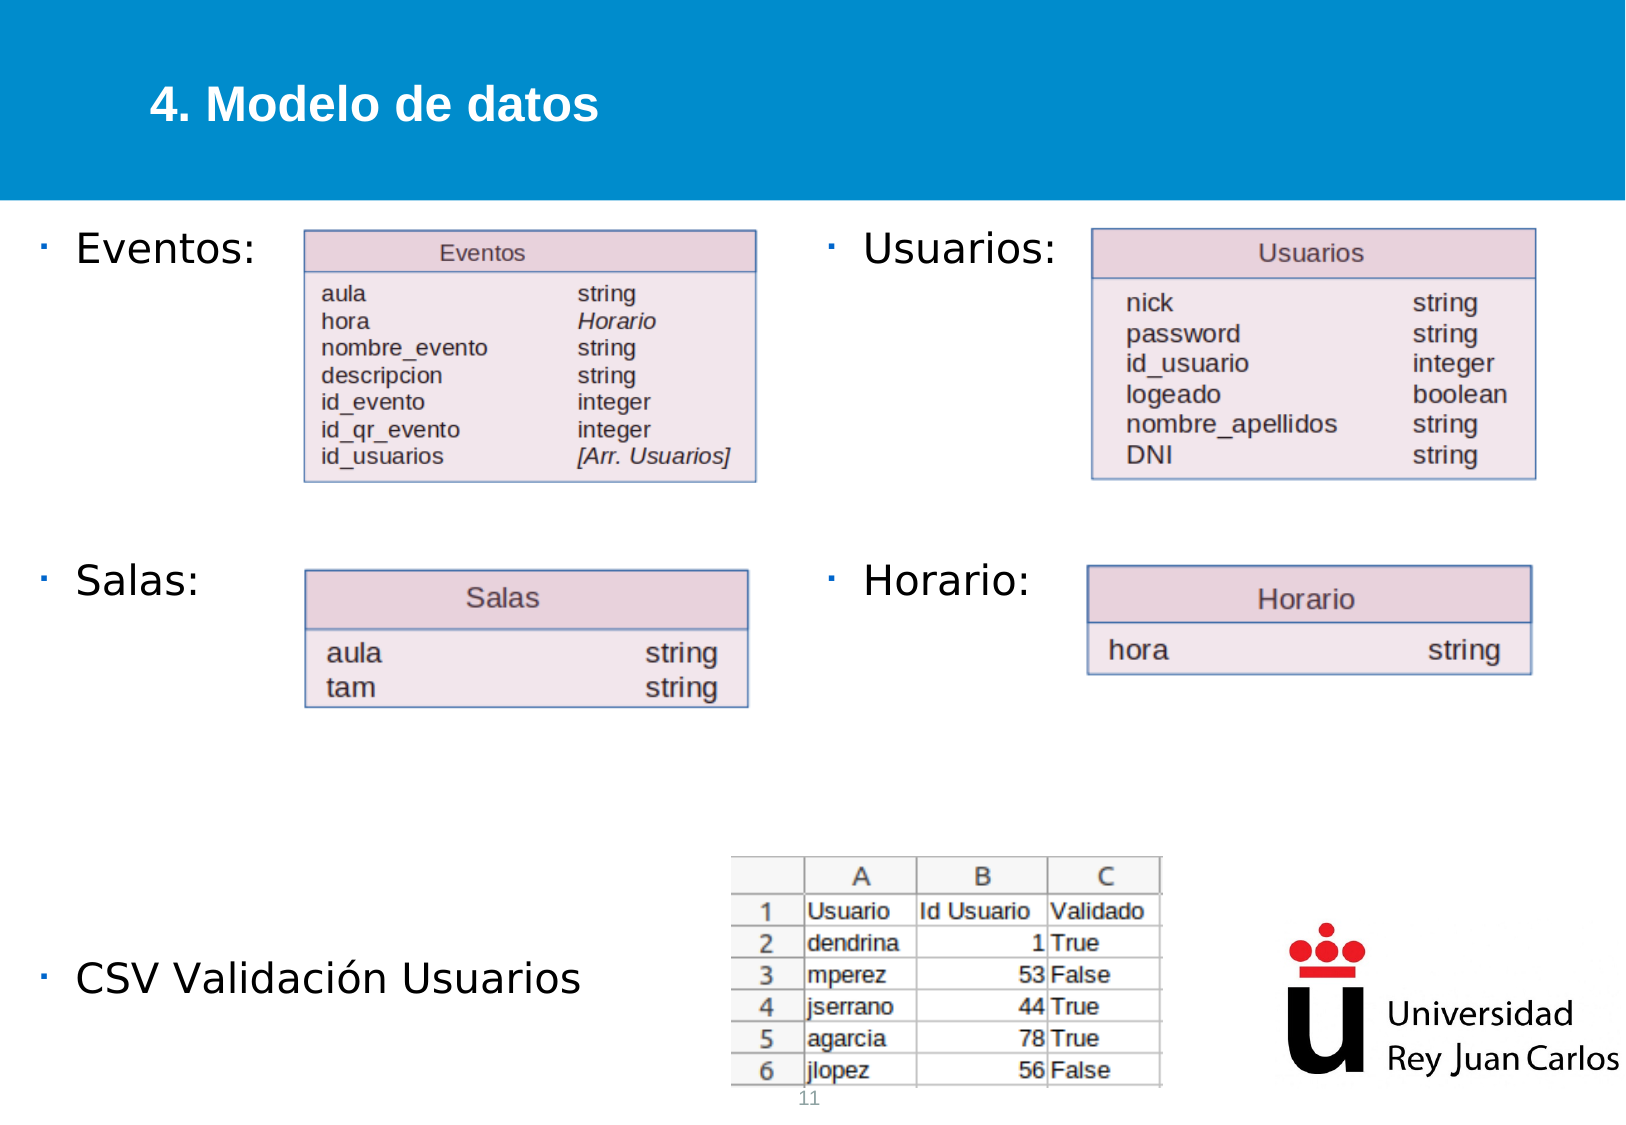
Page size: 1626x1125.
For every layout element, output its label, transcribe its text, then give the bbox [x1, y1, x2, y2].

list Eventos: Salas: CSV Validación Usuarios [0, 224, 601, 1004]
picture [1275, 891, 1626, 1125]
picture [731, 856, 1163, 1088]
picture [1087, 224, 1538, 485]
list Usuarios: Horario: [787, 224, 1388, 997]
title 4. Modelo de datos [112, 20, 601, 188]
picture [300, 567, 752, 713]
picture [300, 227, 760, 488]
picture [1082, 562, 1538, 682]
